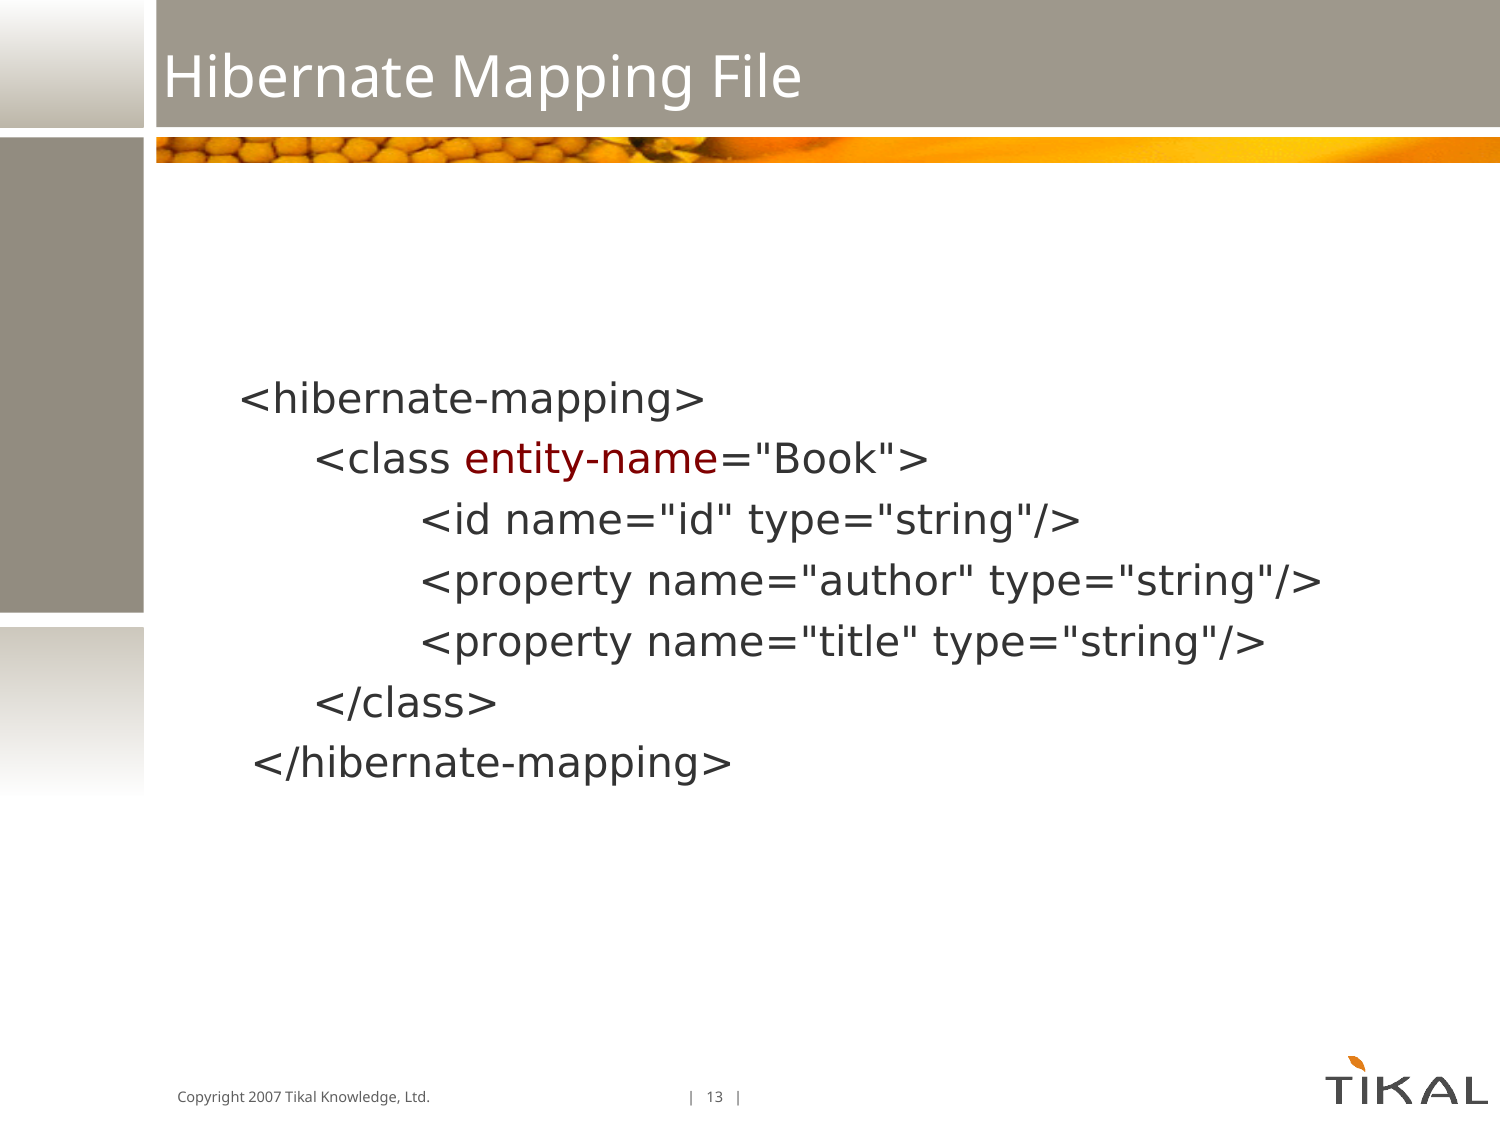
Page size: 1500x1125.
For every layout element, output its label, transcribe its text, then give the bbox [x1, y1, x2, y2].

picture [1312, 1034, 1500, 1125]
title Hibernate Mapping File [162, 24, 1449, 125]
picture [156, 137, 1500, 163]
subtitle <hibernate-mapping> <class entity-name="Book"> <id name="id" type="string"/> <property name="author" type="string"/> <property name="title" type="string"/> </class> </hibernate-mapping> [162, 187, 1474, 1037]
